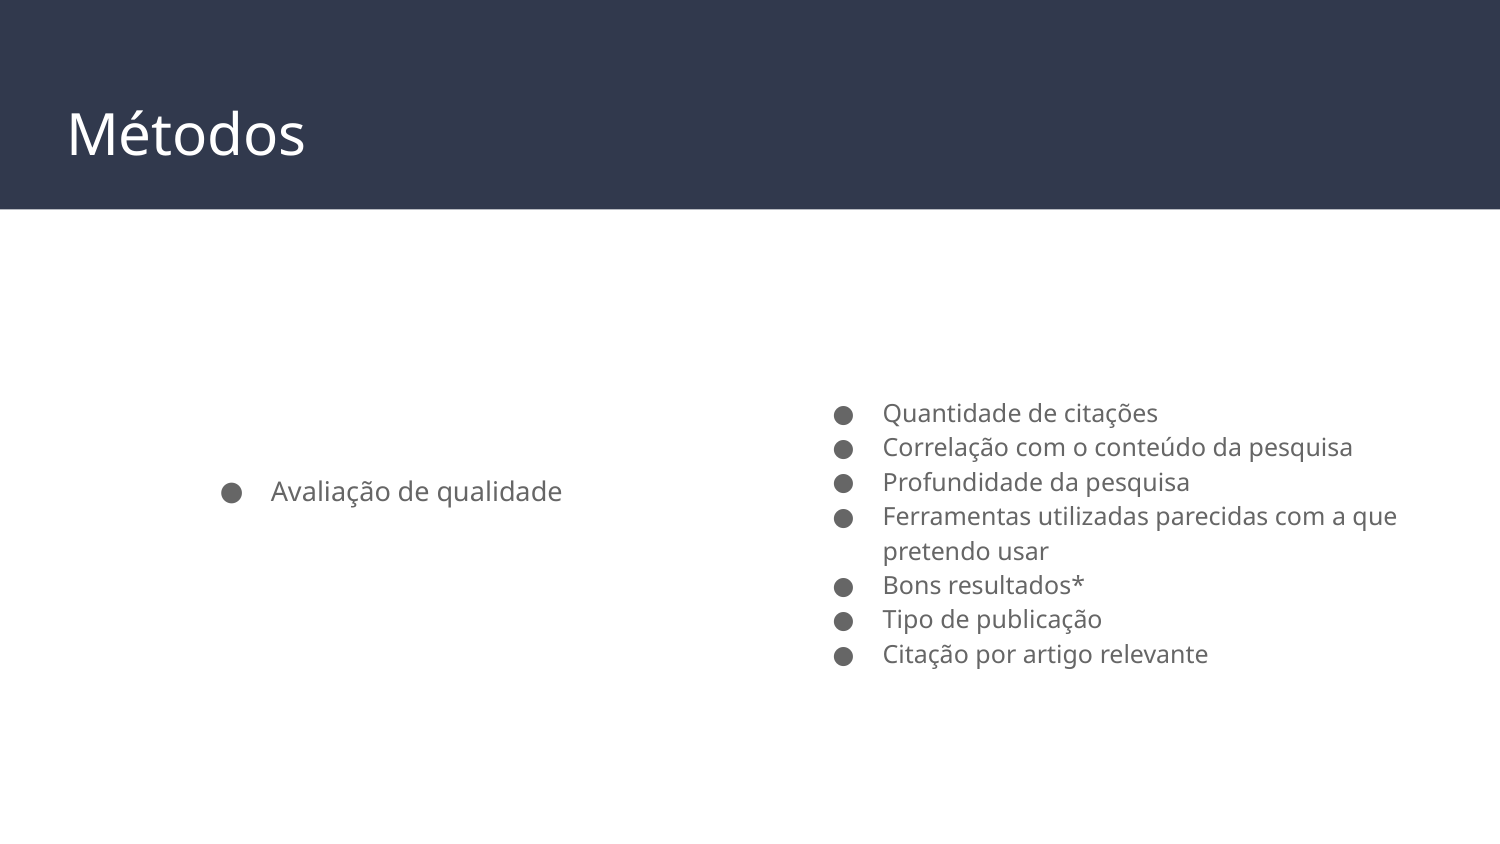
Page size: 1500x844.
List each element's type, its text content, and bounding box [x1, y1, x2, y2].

title Métodos [51, 82, 1449, 185]
list Avaliação de qualidade [51, 247, 708, 752]
list Quantidade de citações Correlação com o conteúdo da pesquisa Profundidade da pesquisa Ferramentas utilizadas parecidas com a que pretendo usar Bons resultados* Tipo de publicação Citação por artigo relevante [792, 247, 1449, 752]
